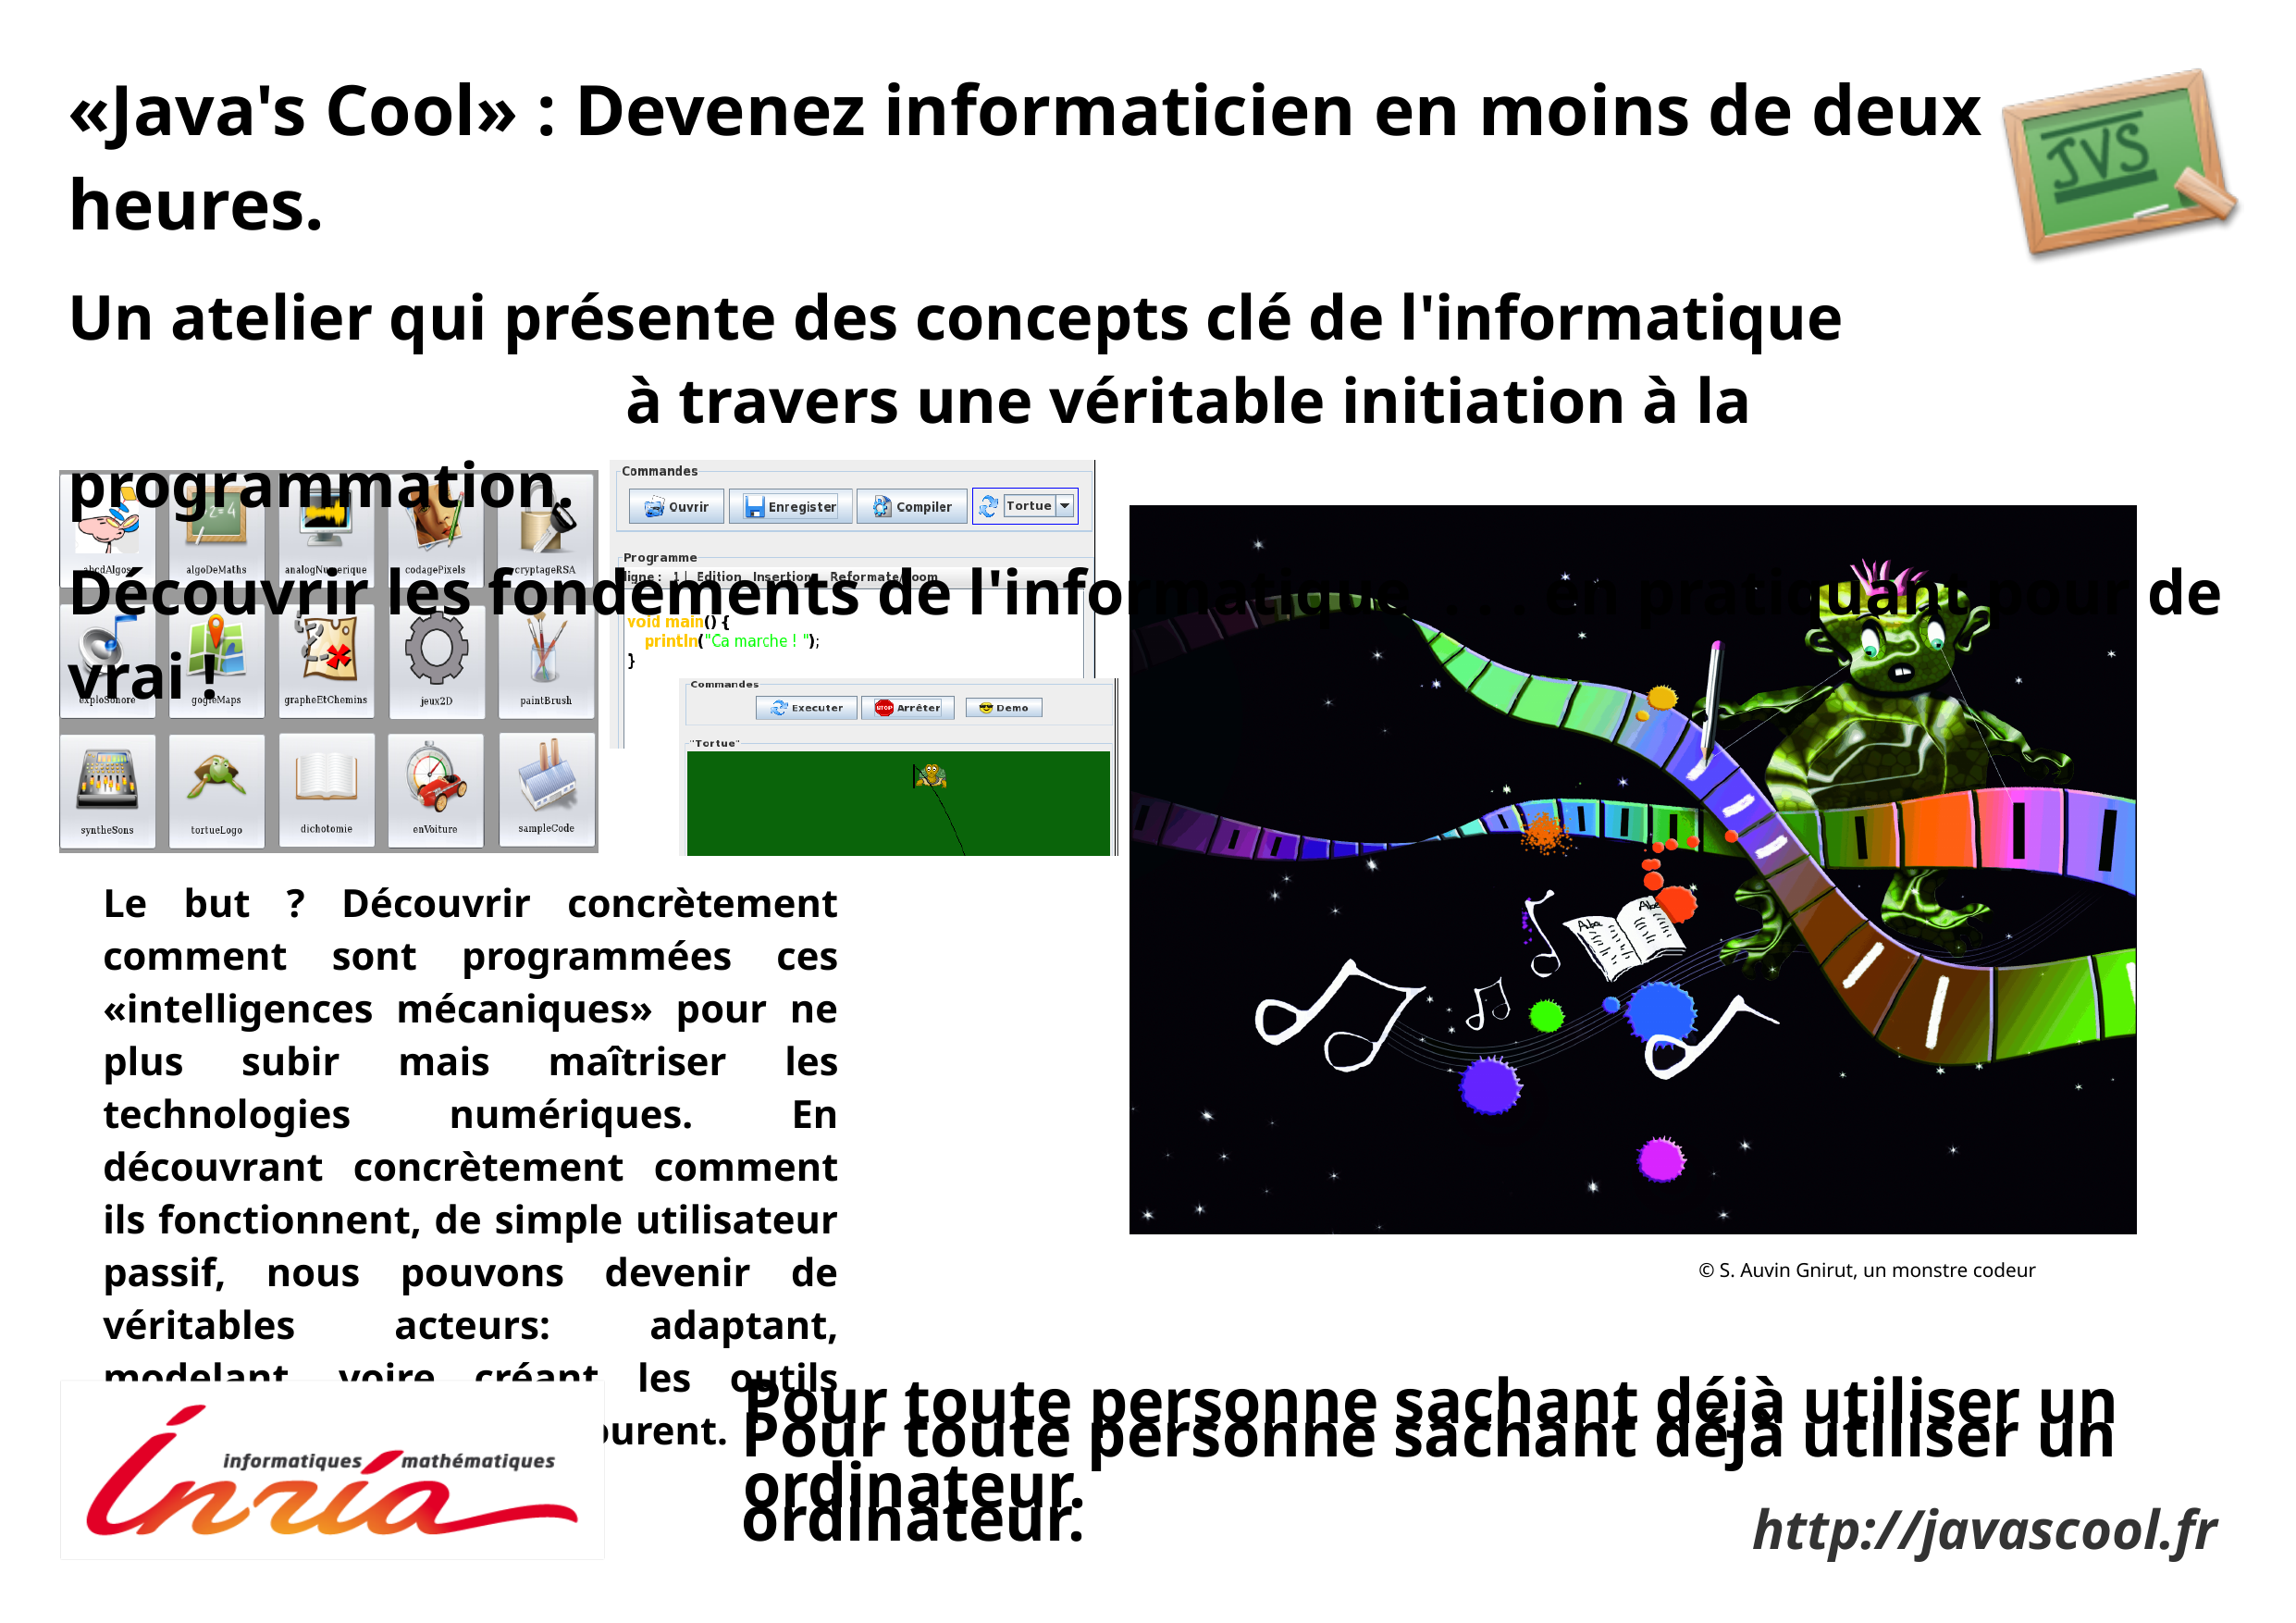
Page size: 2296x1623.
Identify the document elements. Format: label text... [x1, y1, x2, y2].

picture [1997, 50, 2244, 298]
picture [59, 506, 1118, 856]
text_box «Java's Cool» : Devenez informaticien en moins de deux heures. Un atelier qui présente des concepts clé de l'informatique à travers une véritable initiation à la programmation. Découvrir les fondements de l'informatique . . . en pratiquant pour de vrai ! [54, 55, 2240, 506]
text_box Pour toute personne sachant déjà utiliser un ordinateur. [728, 1408, 2240, 1478]
text_box http://javascool.fr [1738, 1484, 2240, 1568]
text_box © S. Auvin Gnirut, un monstre codeur [1685, 1249, 2191, 1305]
picture [1129, 506, 2137, 1235]
picture [55, 1372, 611, 1565]
text_box Le but ? Découvrir concrètement comment sont programmées ces «intelligences mécaniques» pour ne plus subir mais maîtriser les technologies numériques. En découvrant concrètement comment ils fonctionnent, de simple utilisateur passif, nous pouvons devenir de véritables acteurs: adaptant, modelant, voire créant les outils numériques qui nous entourent. [89, 869, 853, 1408]
text_box Pour toute personne sachant déjà utiliser un ordinateur. [729, 1350, 2242, 1444]
